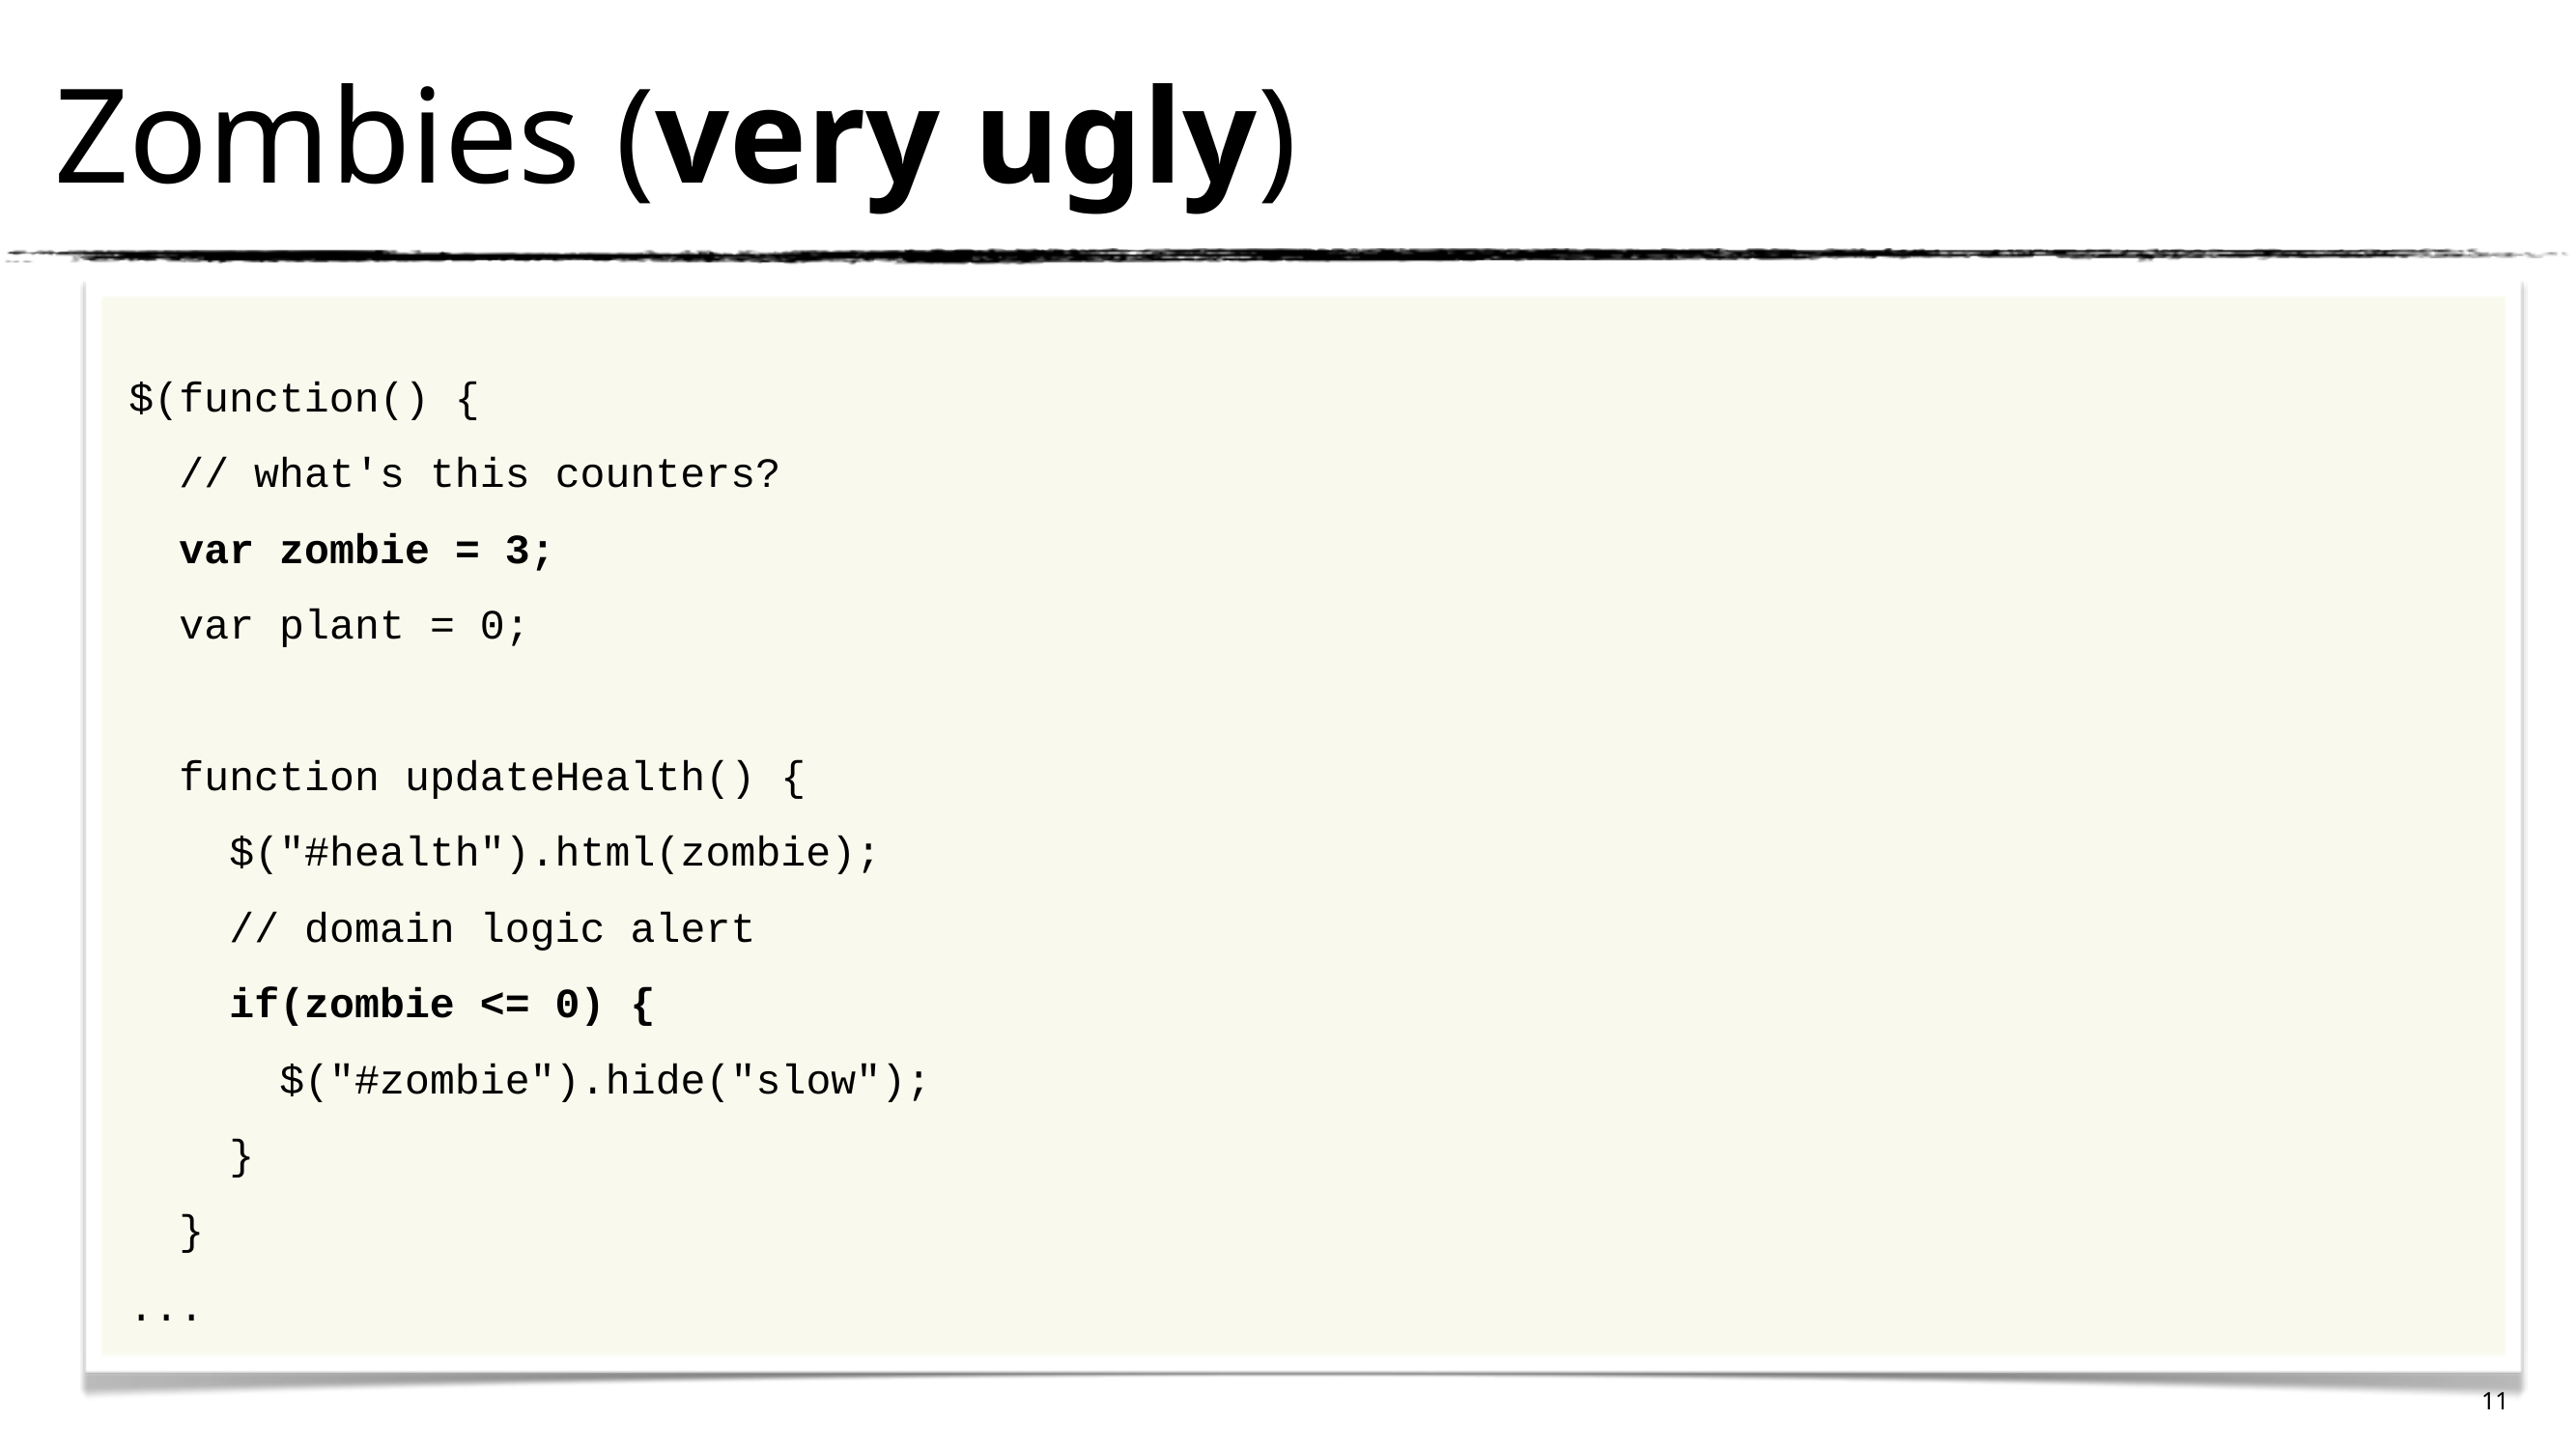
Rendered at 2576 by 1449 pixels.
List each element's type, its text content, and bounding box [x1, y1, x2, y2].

picture [80, 280, 2528, 1401]
list $(function() { // what's this counters? var zombie = 3; var plant = 0; function updateHealth() { $("#health").html(zombie); // domain logic alert if(zombie <= 0) { $("#zombie").hide("slow"); } } ... [128, 295, 2507, 1333]
text_box <number> [2474, 1378, 2517, 1423]
picture [0, 248, 2576, 268]
title Zombies (very ugly) [45, 12, 2528, 250]
